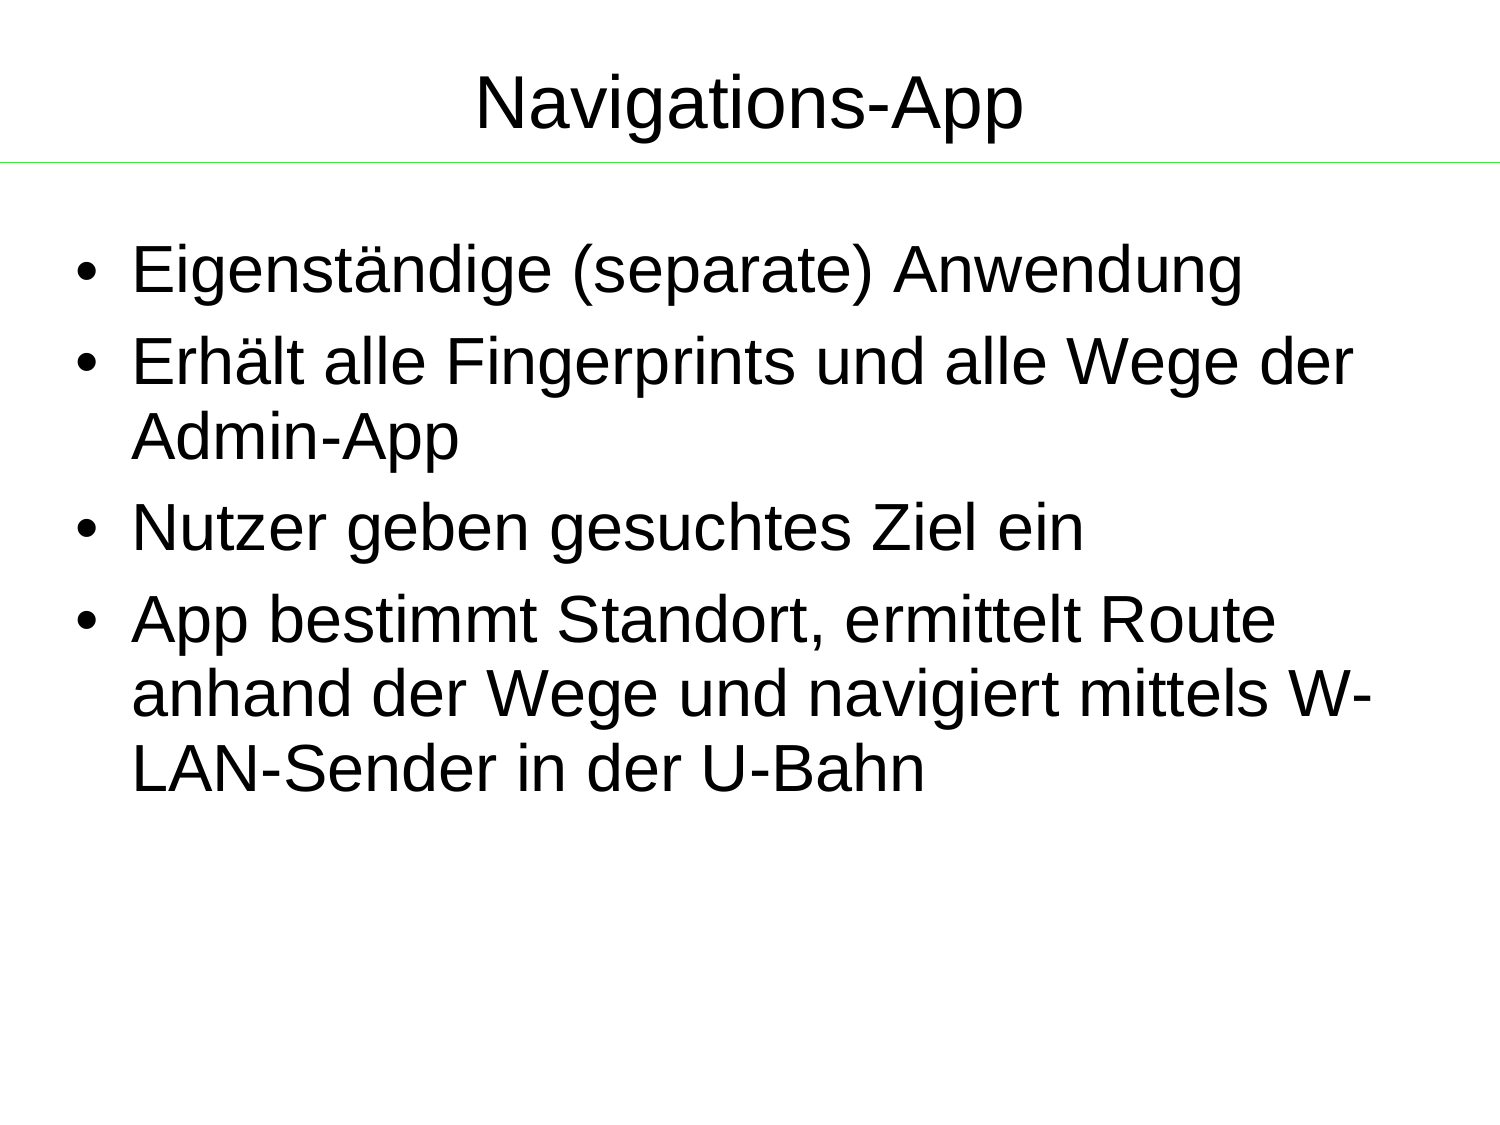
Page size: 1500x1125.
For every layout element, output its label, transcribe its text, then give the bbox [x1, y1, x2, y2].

list Eigenständige (separate) Anwendung Erhält alle Fingerprints und alle Wege der Admin-App Nutzer geben gesuchtes Ziel ein App bestimmt Standort, ermittelt Route anhand der Wege und navigiert mittels W-LAN-Sender in der U-Bahn [75, 232, 1426, 886]
title Navigations-App [75, 49, 1426, 156]
